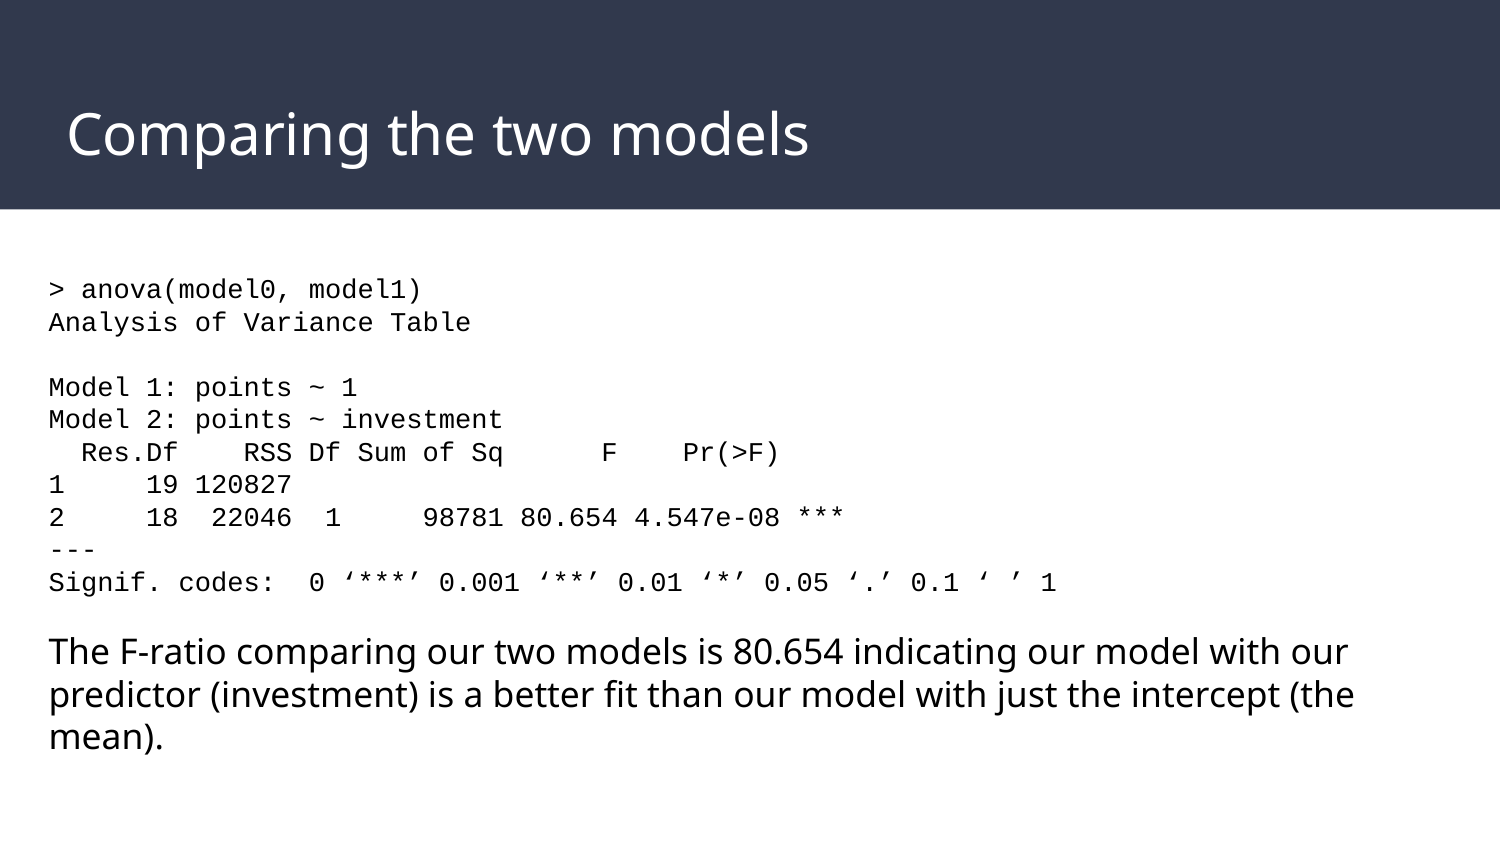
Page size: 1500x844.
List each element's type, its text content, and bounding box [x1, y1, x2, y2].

title Comparing the two models [51, 82, 1449, 185]
text_box > anova(model0, model1) Analysis of Variance Table Model 1: points ~ 1 Model 2: points ~ investment Res.Df RSS Df Sum of Sq F Pr(>F) 1 19 120827 2 18 22046 1 98781 80.654 4.547e-08 *** --- Signif. codes: 0 ‘***’ 0.001 ‘**’ 0.01 ‘*’ 0.05 ‘.’ 0.1 ‘ ’ 1 The F-ratio comparing our two models is 80.654 indicating our model with our predictor (investment) is a better fit than our model with just the intercept (the mean). [33, 256, 1422, 799]
